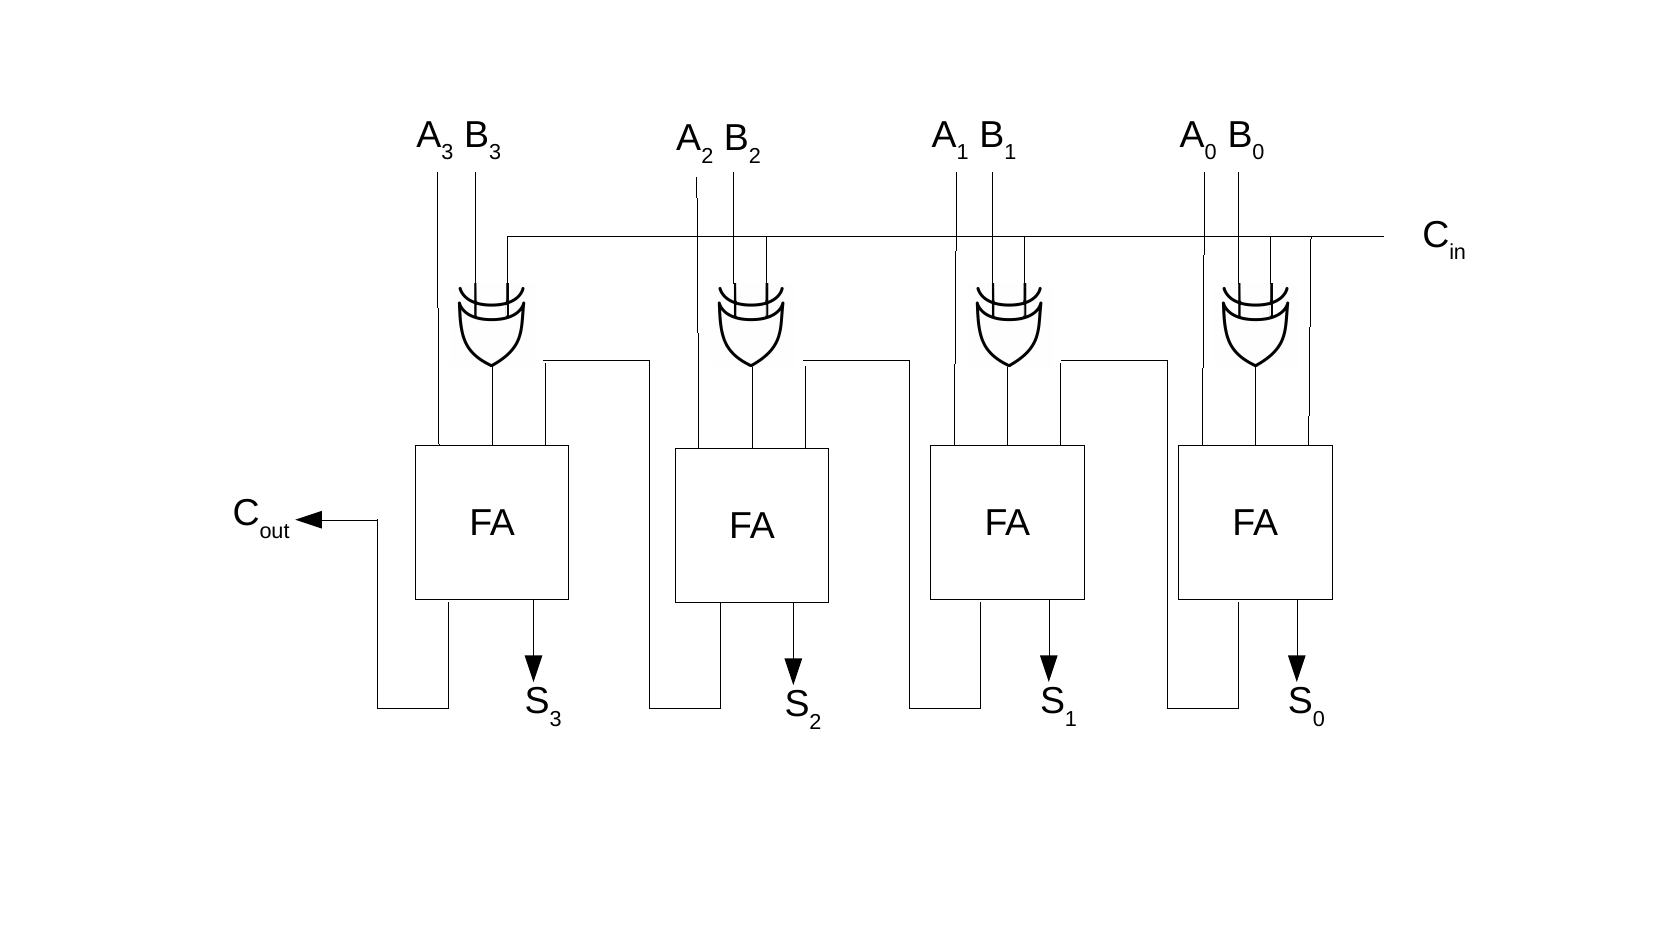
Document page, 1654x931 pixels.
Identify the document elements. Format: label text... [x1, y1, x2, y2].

text_box S3 [509, 672, 577, 739]
text_box B1 [964, 106, 1032, 173]
text_box FA [1178, 445, 1333, 600]
text_box S1 [1025, 672, 1092, 739]
text_box B0 [1212, 106, 1280, 173]
text_box A3 [401, 106, 449, 173]
picture [1214, 283, 1300, 367]
text_box FA [930, 445, 1085, 600]
text_box A2 [661, 109, 709, 176]
text_box Cin [1407, 205, 1489, 272]
text_box A0 [1164, 106, 1212, 173]
text_box B2 [709, 109, 776, 176]
text_box B3 [449, 106, 516, 173]
picture [710, 283, 795, 367]
text_box A1 [916, 106, 964, 173]
picture [968, 283, 1053, 367]
text_box FA [415, 445, 569, 600]
text_box S0 [1273, 672, 1340, 739]
text_box Cout [217, 484, 319, 593]
picture [450, 283, 536, 367]
text_box S2 [769, 675, 837, 742]
text_box FA [675, 448, 829, 603]
